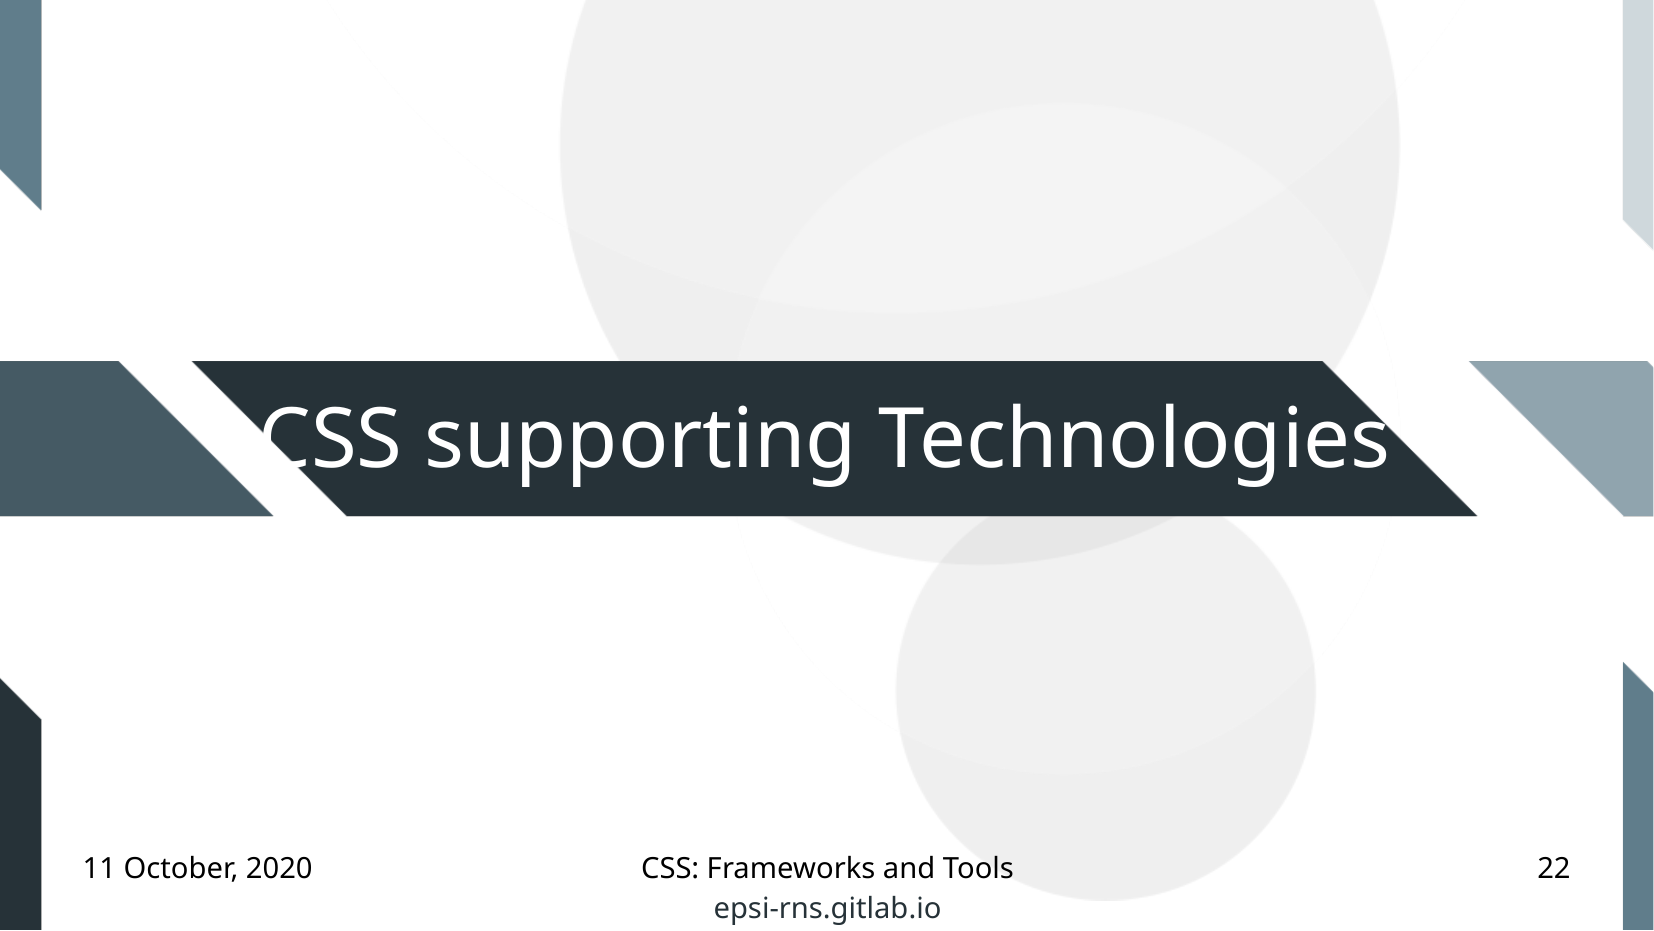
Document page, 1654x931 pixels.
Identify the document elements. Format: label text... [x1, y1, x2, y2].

title CSS supporting Technologies [82, 360, 1568, 511]
picture [0, 0, 1654, 930]
